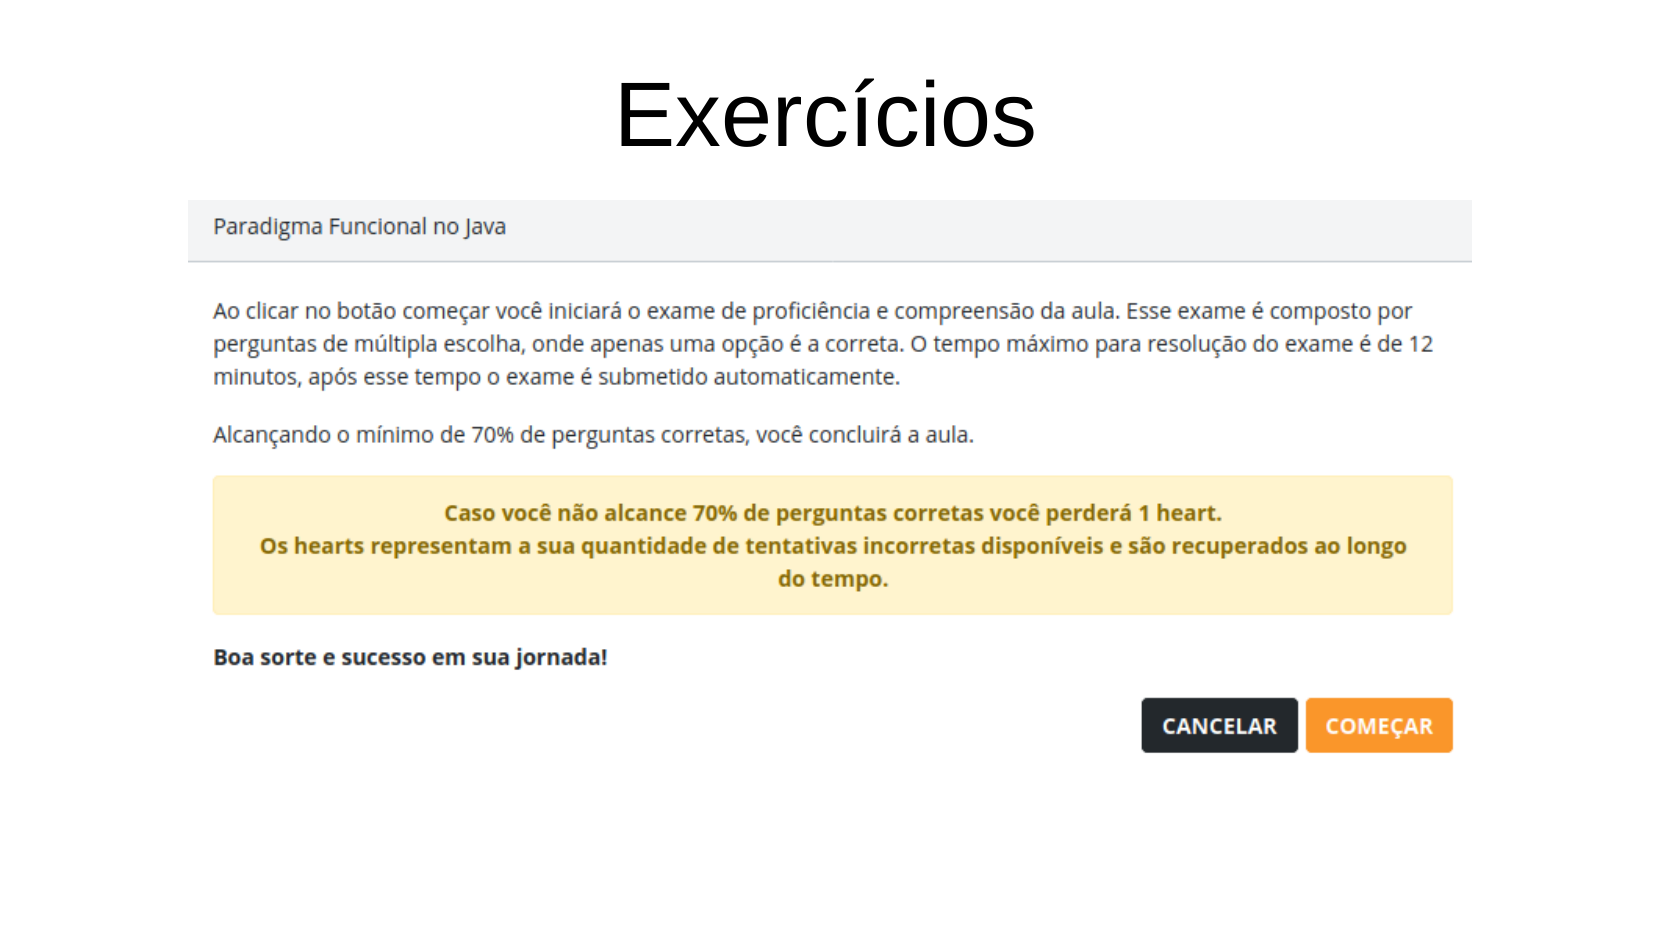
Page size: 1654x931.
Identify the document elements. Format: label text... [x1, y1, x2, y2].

title Exercícios [82, 37, 1571, 193]
picture [188, 200, 1472, 775]
